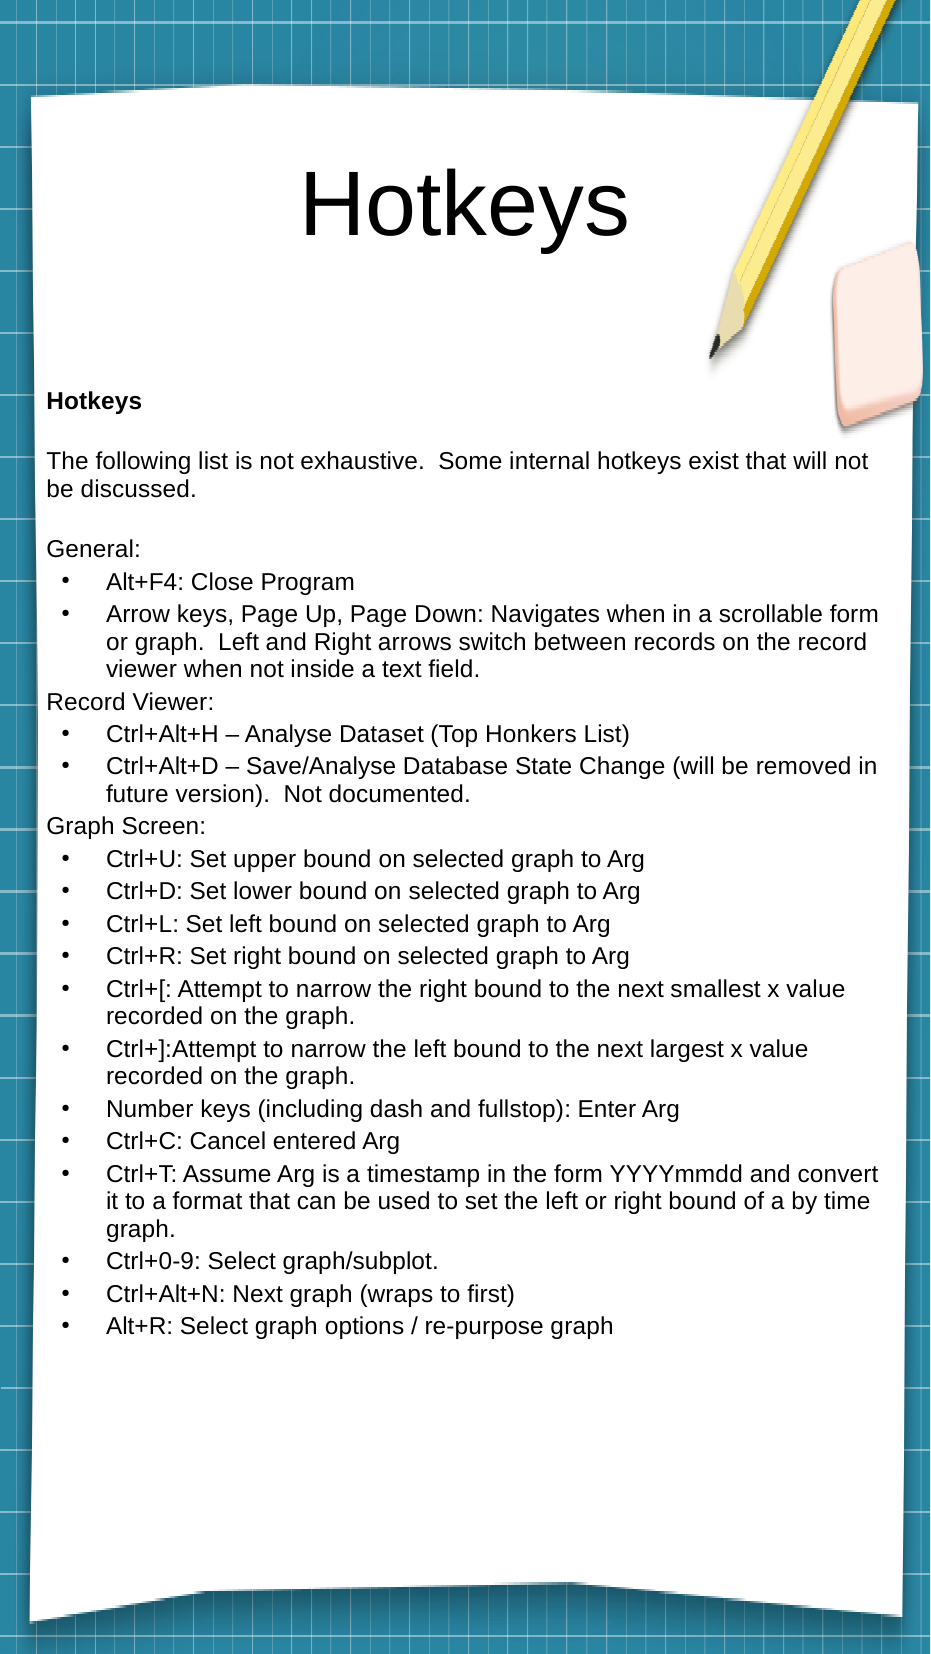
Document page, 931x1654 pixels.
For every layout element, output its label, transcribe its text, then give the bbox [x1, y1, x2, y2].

picture [0, 0, 931, 1654]
list Hotkeys The following list is not exhaustive. Some internal hotkeys exist that will not be discussed. General: Alt+F4: Close Program Arrow keys, Page Up, Page Down: Navigates when in a scrollable form or graph. Left and Right arrows switch between records on the record viewer when not inside a text field. Record Viewer: Ctrl+Alt+H – Analyse Dataset (Top Honkers List) Ctrl+Alt+D – Save/Analyse Database State Change (will be removed in future version). Not documented. Graph Screen: Ctrl+U: Set upper bound on selected graph to Arg Ctrl+D: Set lower bound on selected graph to Arg Ctrl+L: Set left bound on selected graph to Arg Ctrl+R: Set right bound on selected graph to Arg Ctrl+[: Attempt to narrow the right bound to the next smallest x value recorded on the graph. Ctrl+]:Attempt to narrow the left bound to the next largest x value recorded on the graph. Number keys (including dash and fullstop): Enter Arg Ctrl+C: Cancel entered Arg Ctrl+T: Assume Arg is a timestamp in the form YYYYmmdd and convert it to a format that can be used to set the left or right bound of a by time graph. Ctrl+0-9: Select graph/subplot. Ctrl+Alt+N: Next graph (wraps to first) Alt+R: Select graph options / re-purpose graph [46, 386, 884, 1346]
title Hotkeys [46, 65, 884, 342]
